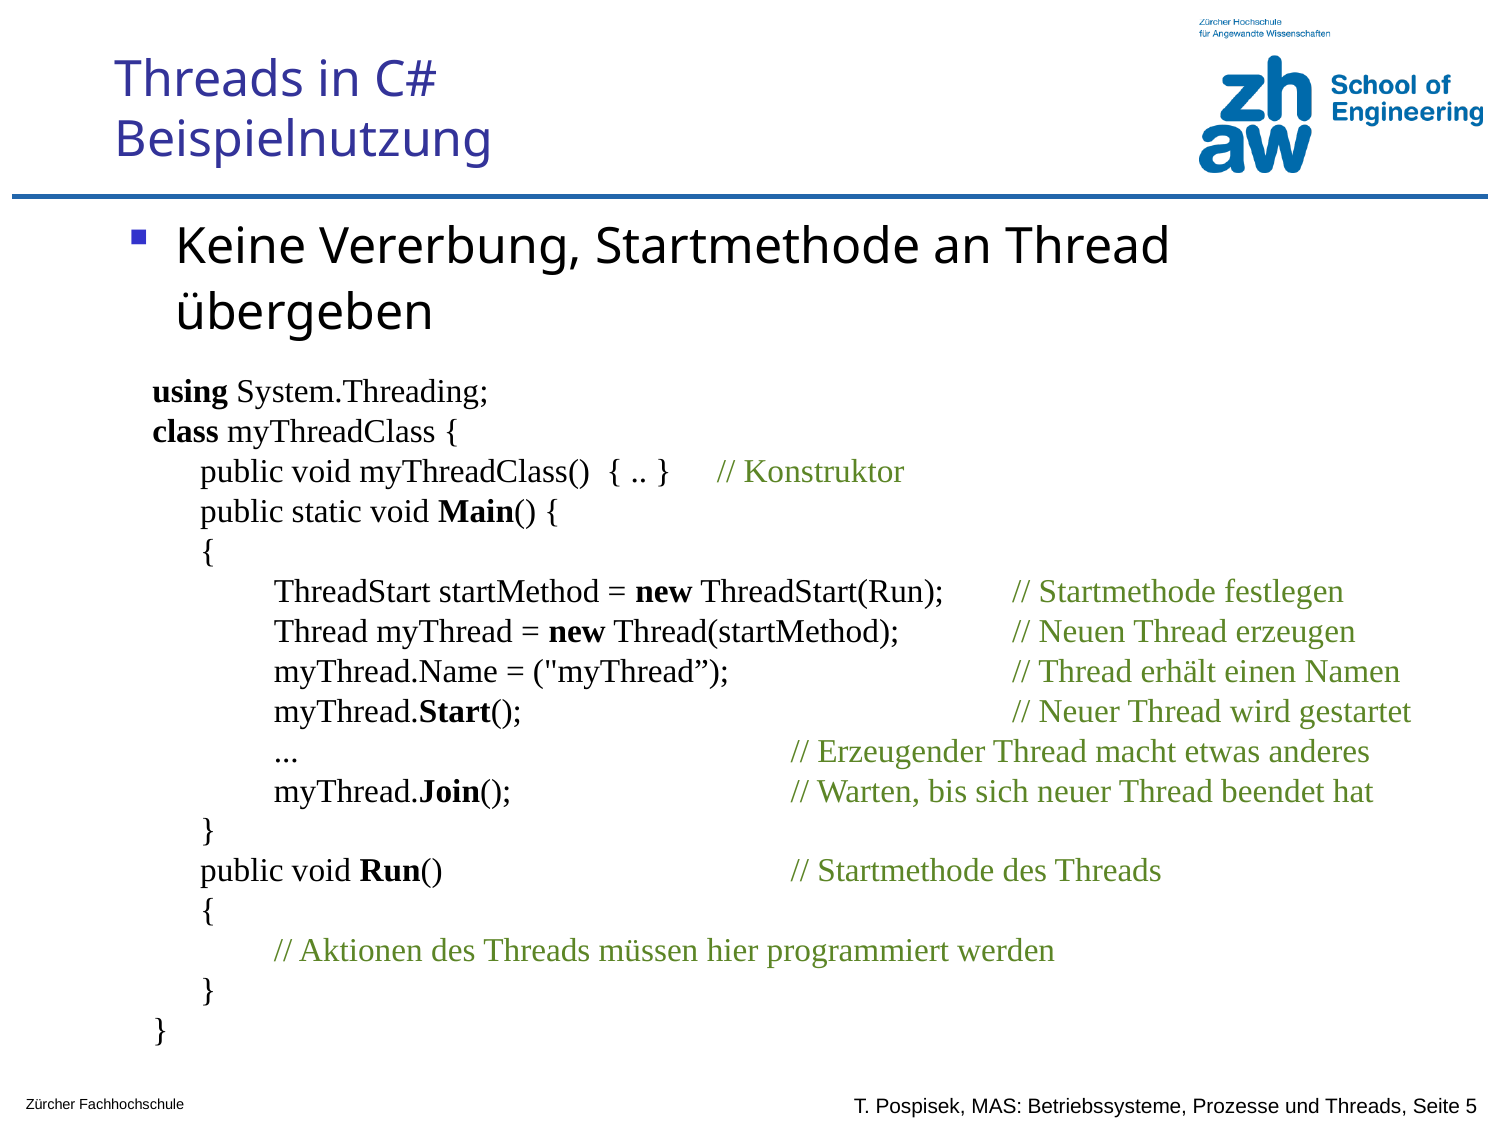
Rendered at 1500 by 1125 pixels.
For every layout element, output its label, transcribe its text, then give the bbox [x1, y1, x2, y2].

text_box using System.Threading; class myThreadClass { public void myThreadClass() { .. } // Konstruktor public static void Main() { { ThreadStart startMethod = new ThreadStart(Run); // Startmethode festlegen Thread myThread = new Thread(startMethod); // Neuen Thread erzeugen myThread.Name = ("myThread”); // Thread erhält einen Namen myThread.Start(); // Neuer Thread wird gestartet ... // Erzeugender Thread macht etwas anderes myThread.Join(); // Warten, bis sich neuer Thread beendet hat } public void Run() // Startmethode des Threads { // Aktionen des Threads müssen hier programmiert werden } } [137, 362, 1430, 1056]
picture [1199, 19, 1483, 173]
text_box Keine Vererbung, Startmethode an Thread übergeben [112, 199, 1413, 347]
title Threads in C# Beispielnutzung [99, 50, 1379, 163]
